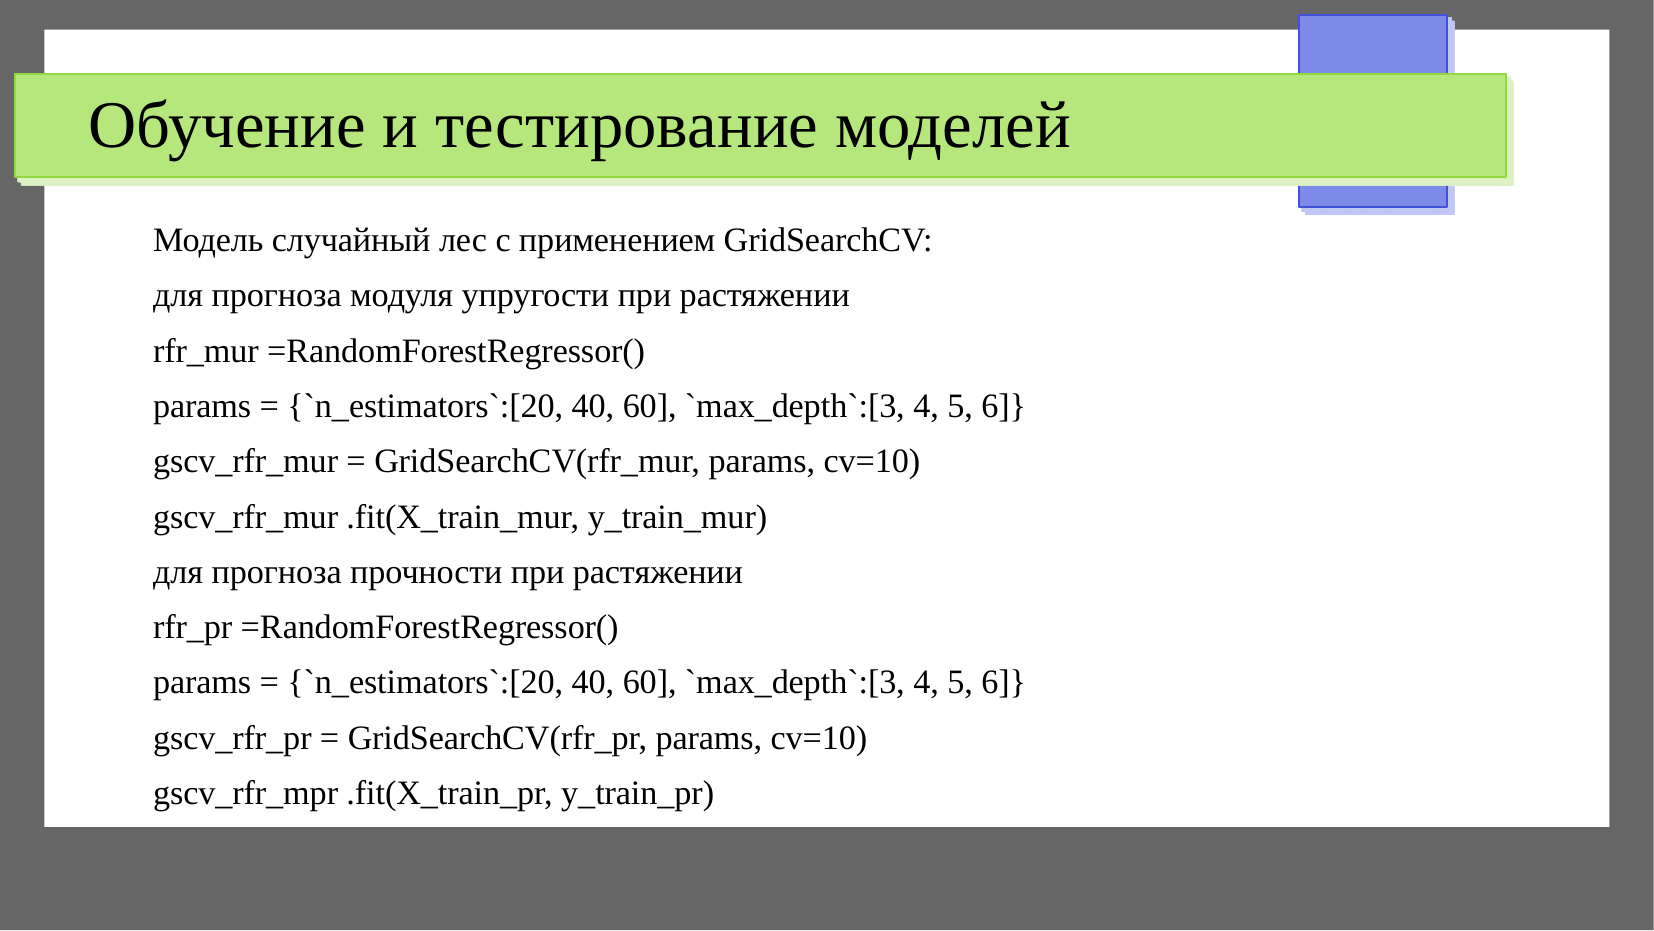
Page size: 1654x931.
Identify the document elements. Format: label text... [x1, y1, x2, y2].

title Обучение и тестирование моделей [88, 73, 1506, 178]
list Модель случайный лес с применением GridSearchCV: для прогноза модуля упругости при растяжении rfr_mur =RandomForestRegressor() params = {`n_estimators`:[20, 40, 60], `max_depth`:[3, 4, 5, 6]} gscv_rfr_mur = GridSearchCV(rfr_mur, params, cv=10) gscv_rfr_mur .fit(X_train_mur, y_train_mur) для прогноза прочности при растяжении rfr_pr =RandomForestRegressor() params = {`n_estimators`:[20, 40, 60], `max_depth`:[3, 4, 5, 6]} gscv_rfr_pr = GridSearchCV(rfr_pr, params, cv=10) gscv_rfr_mpr .fit(X_train_pr, y_train_pr) [88, 221, 1565, 813]
